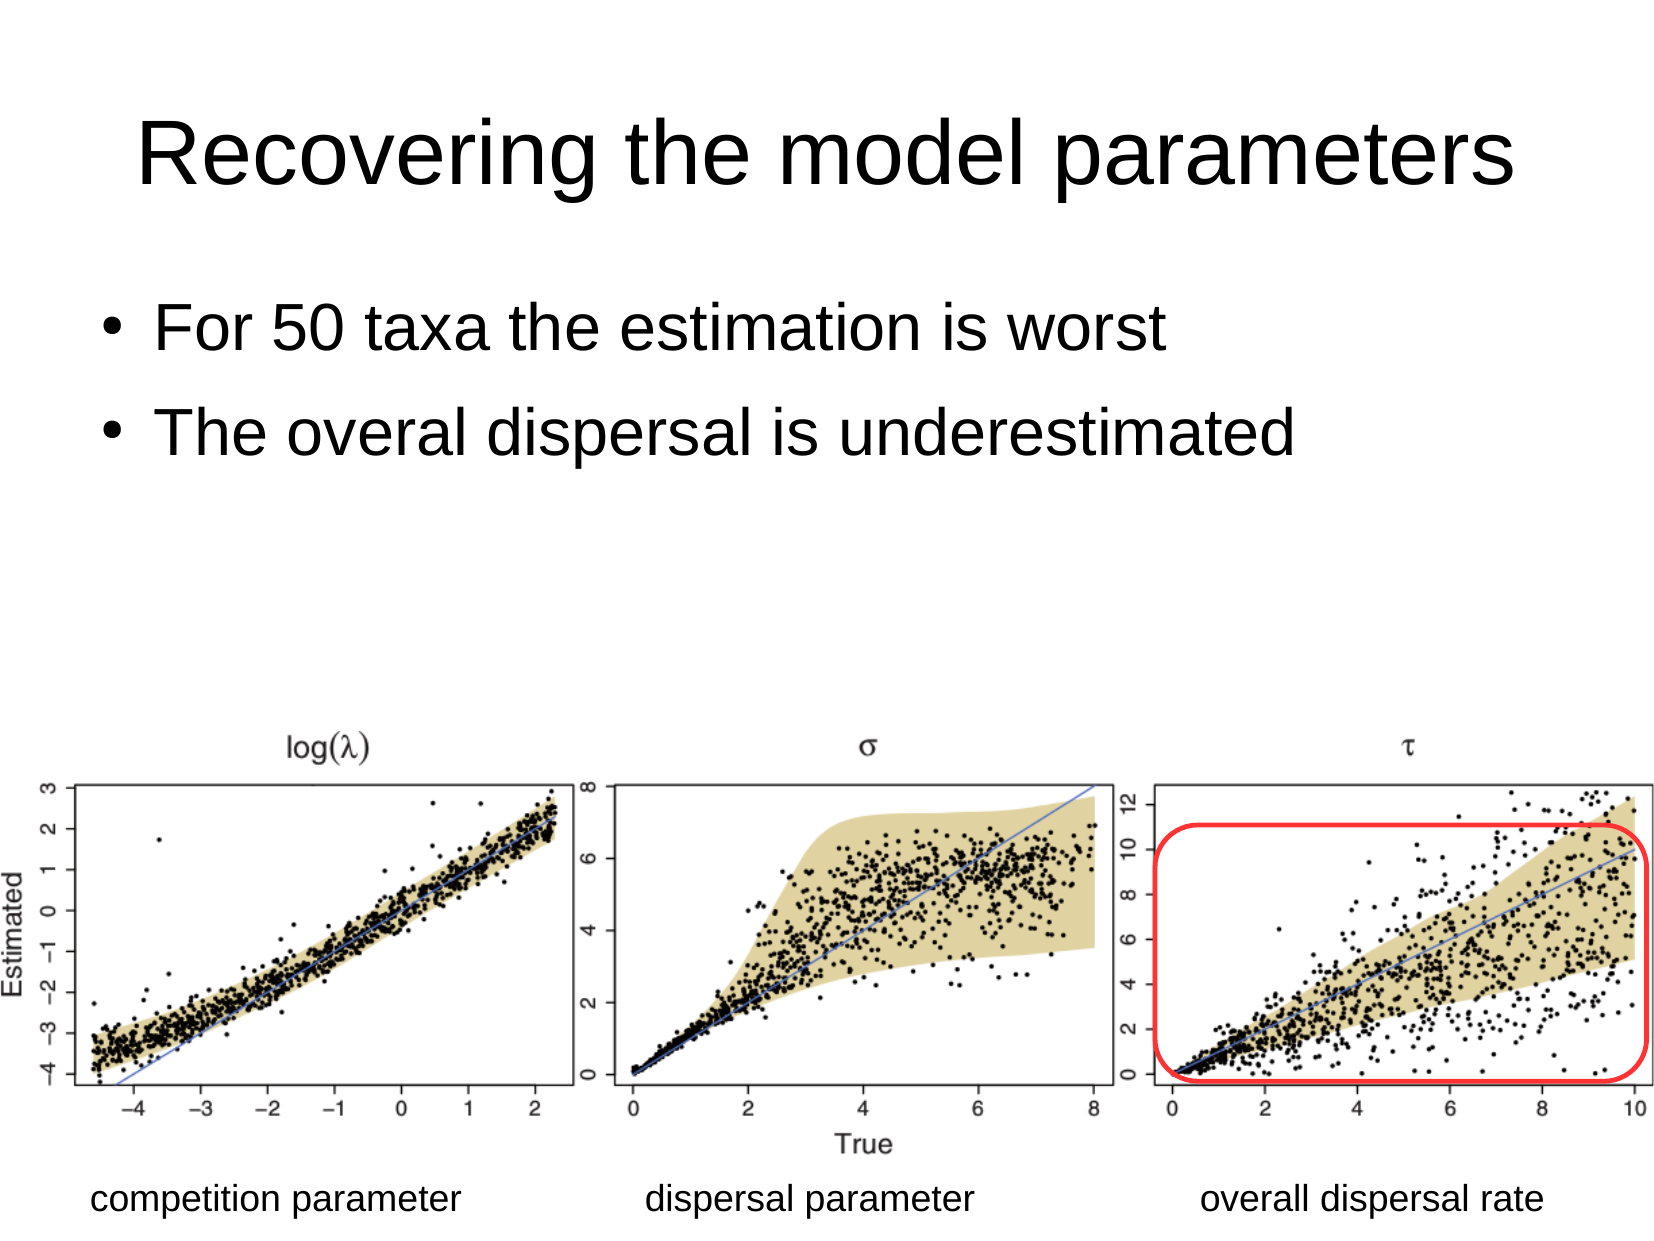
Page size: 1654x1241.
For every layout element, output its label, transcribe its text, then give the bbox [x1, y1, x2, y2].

title Recovering the model parameters [82, 49, 1571, 257]
text_box competition parameter [75, 1170, 481, 1227]
text_box dispersal parameter [630, 1170, 1006, 1227]
list For 50 taxa the estimation is worst The overal dispersal is underestimated [82, 290, 1561, 691]
picture [0, 731, 1654, 1156]
text_box overall dispersal rate [1185, 1170, 1591, 1227]
